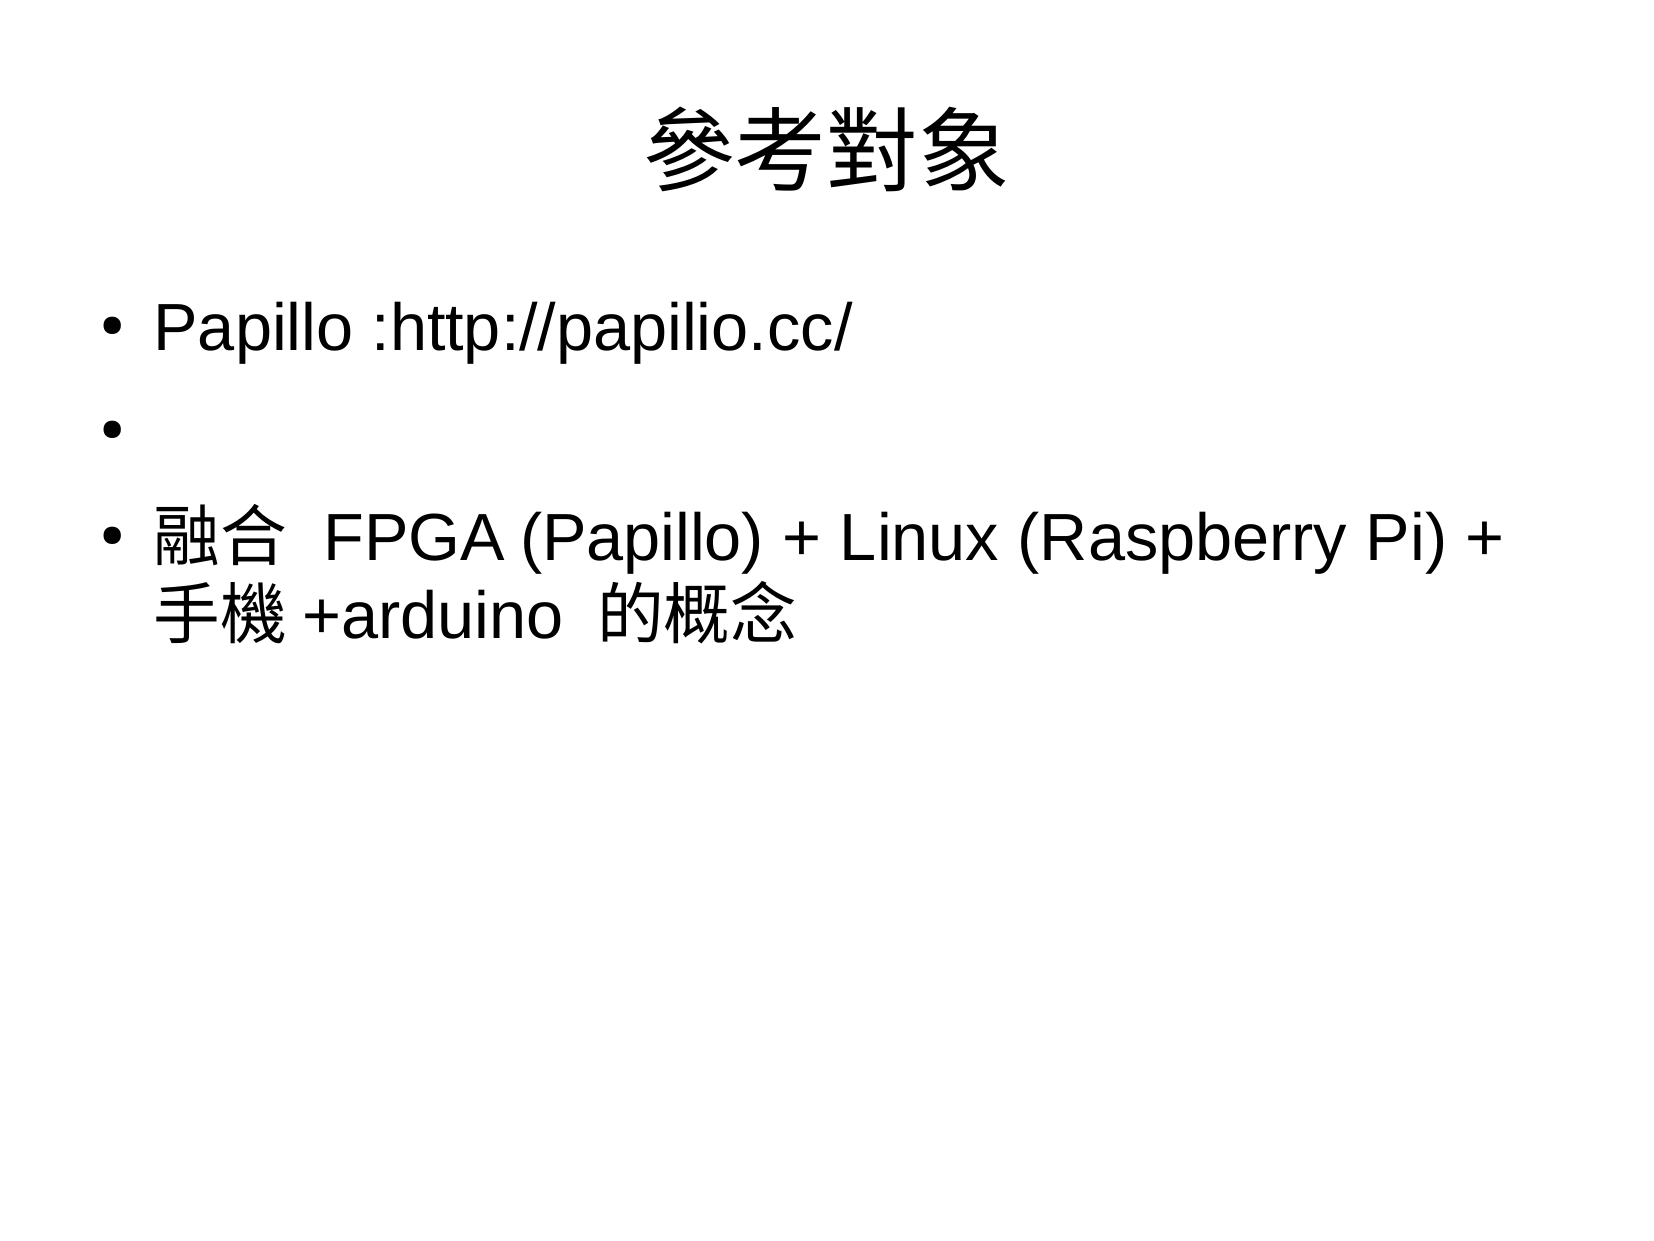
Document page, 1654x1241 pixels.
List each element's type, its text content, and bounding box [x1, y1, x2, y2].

list Papillo :http://papilio.cc/ 融合 FPGA (Papillo) + Linux (Raspberry Pi) + 手機+arduino 的概念 [82, 290, 1571, 1010]
title 參考對象 [82, 49, 1571, 257]
